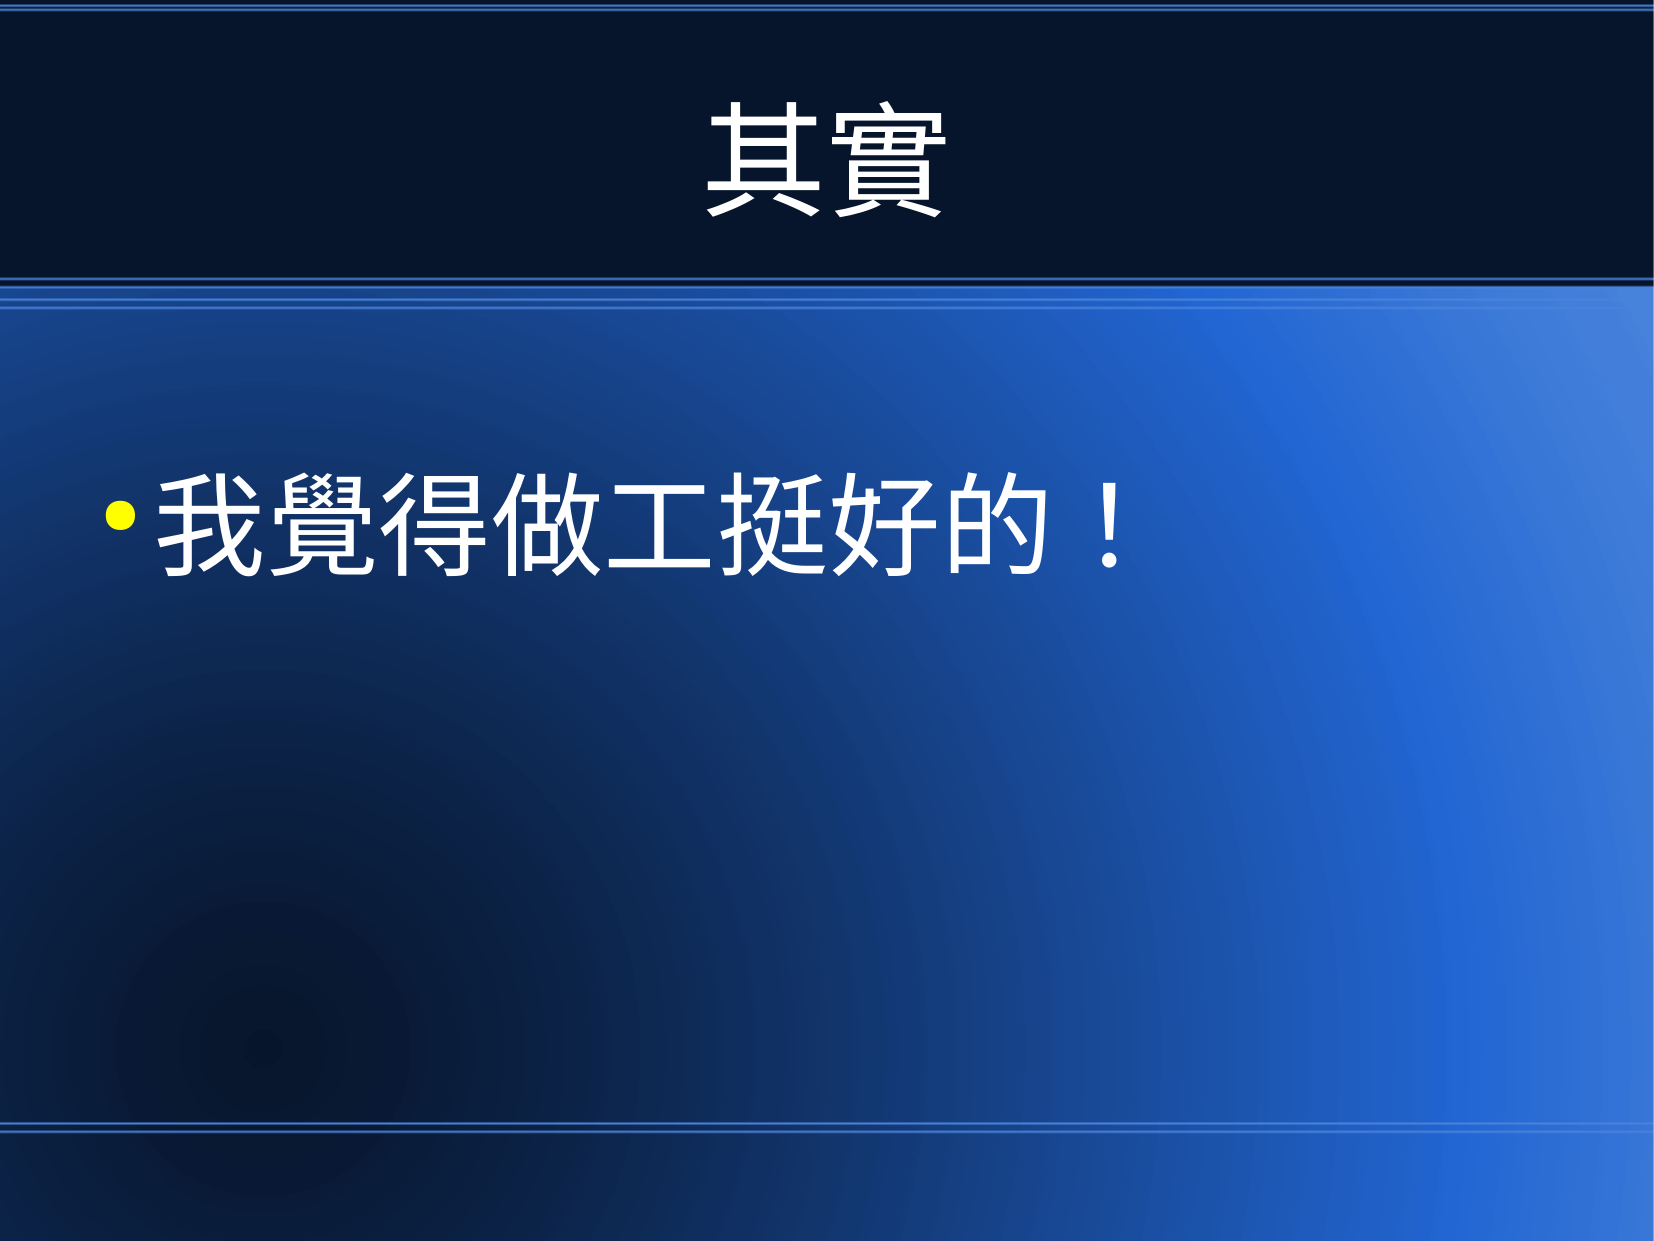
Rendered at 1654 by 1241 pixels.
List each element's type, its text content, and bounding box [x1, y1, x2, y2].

picture [0, 0, 1654, 1241]
title 其實 [82, 49, 1571, 257]
list 我覺得做工挺好的！ [82, 355, 1571, 1241]
